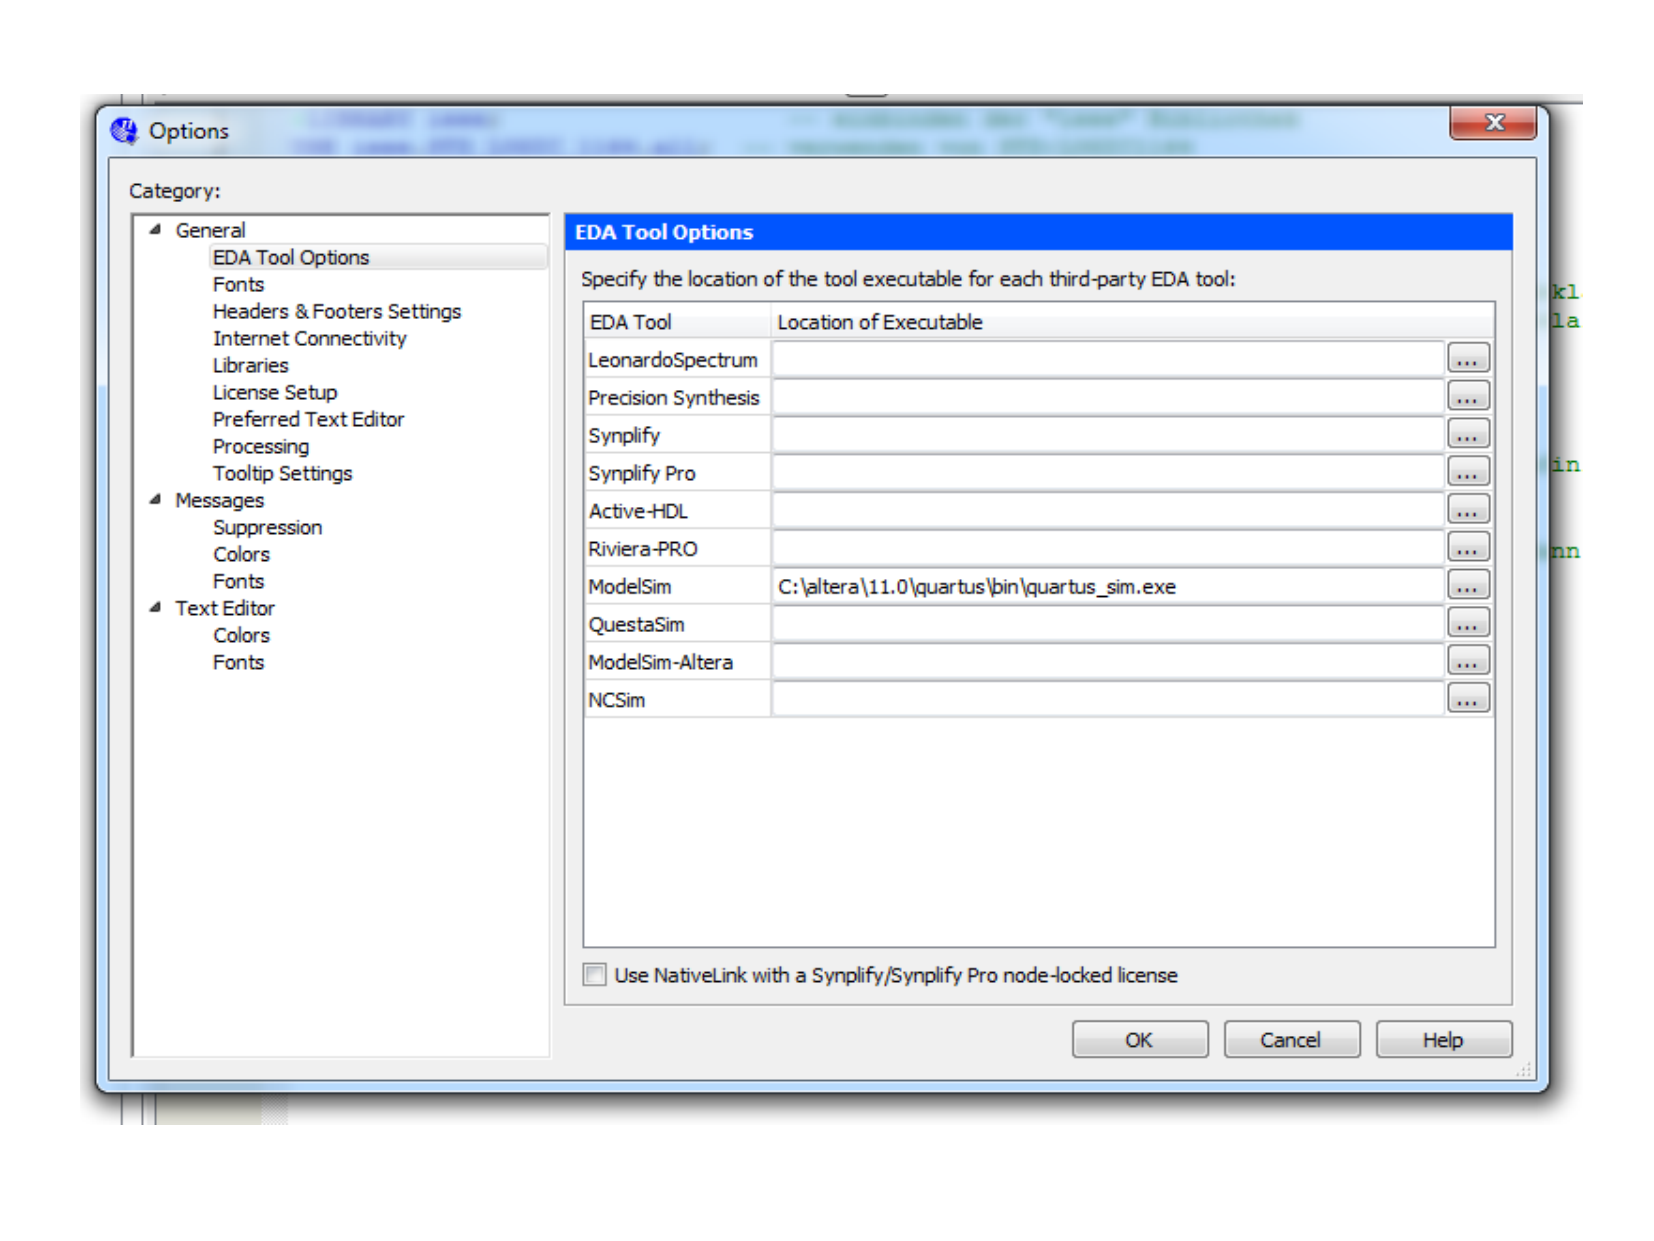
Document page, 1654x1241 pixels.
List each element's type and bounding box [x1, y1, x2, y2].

picture [80, 94, 1583, 1125]
